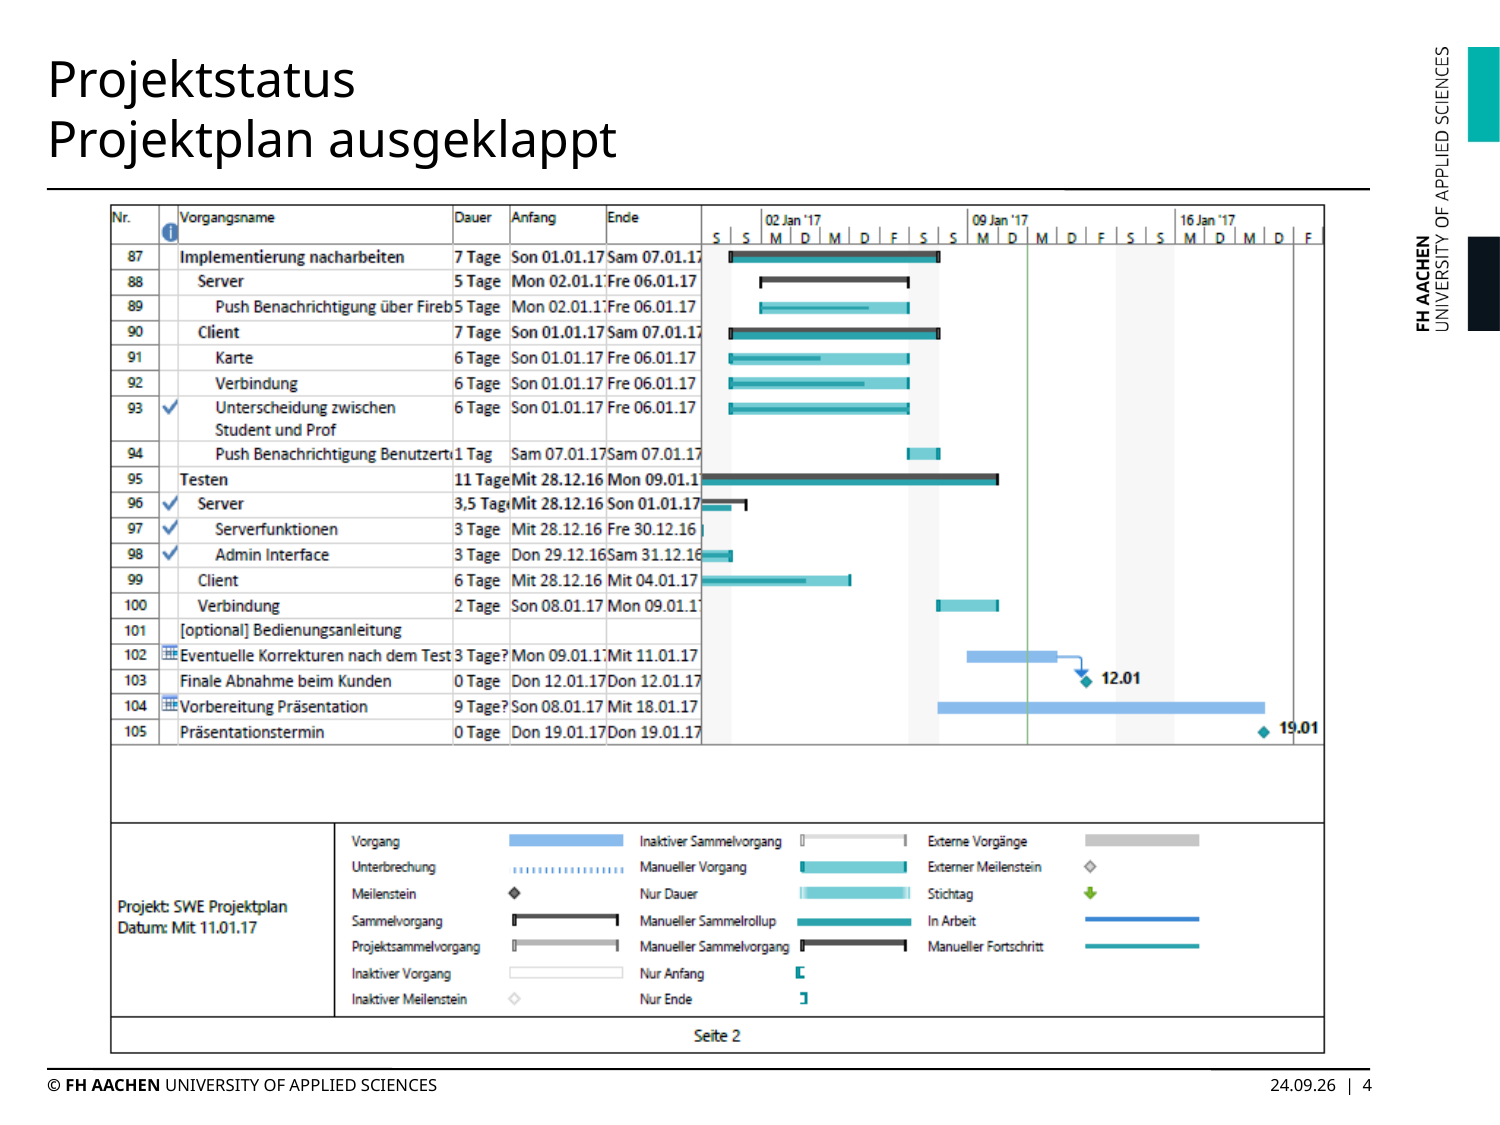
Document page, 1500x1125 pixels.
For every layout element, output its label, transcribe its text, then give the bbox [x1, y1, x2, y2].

picture [1404, 47, 1500, 331]
title Projektstatus Projektplan ausgeklappt [47, 47, 1370, 166]
picture [106, 200, 1334, 1063]
